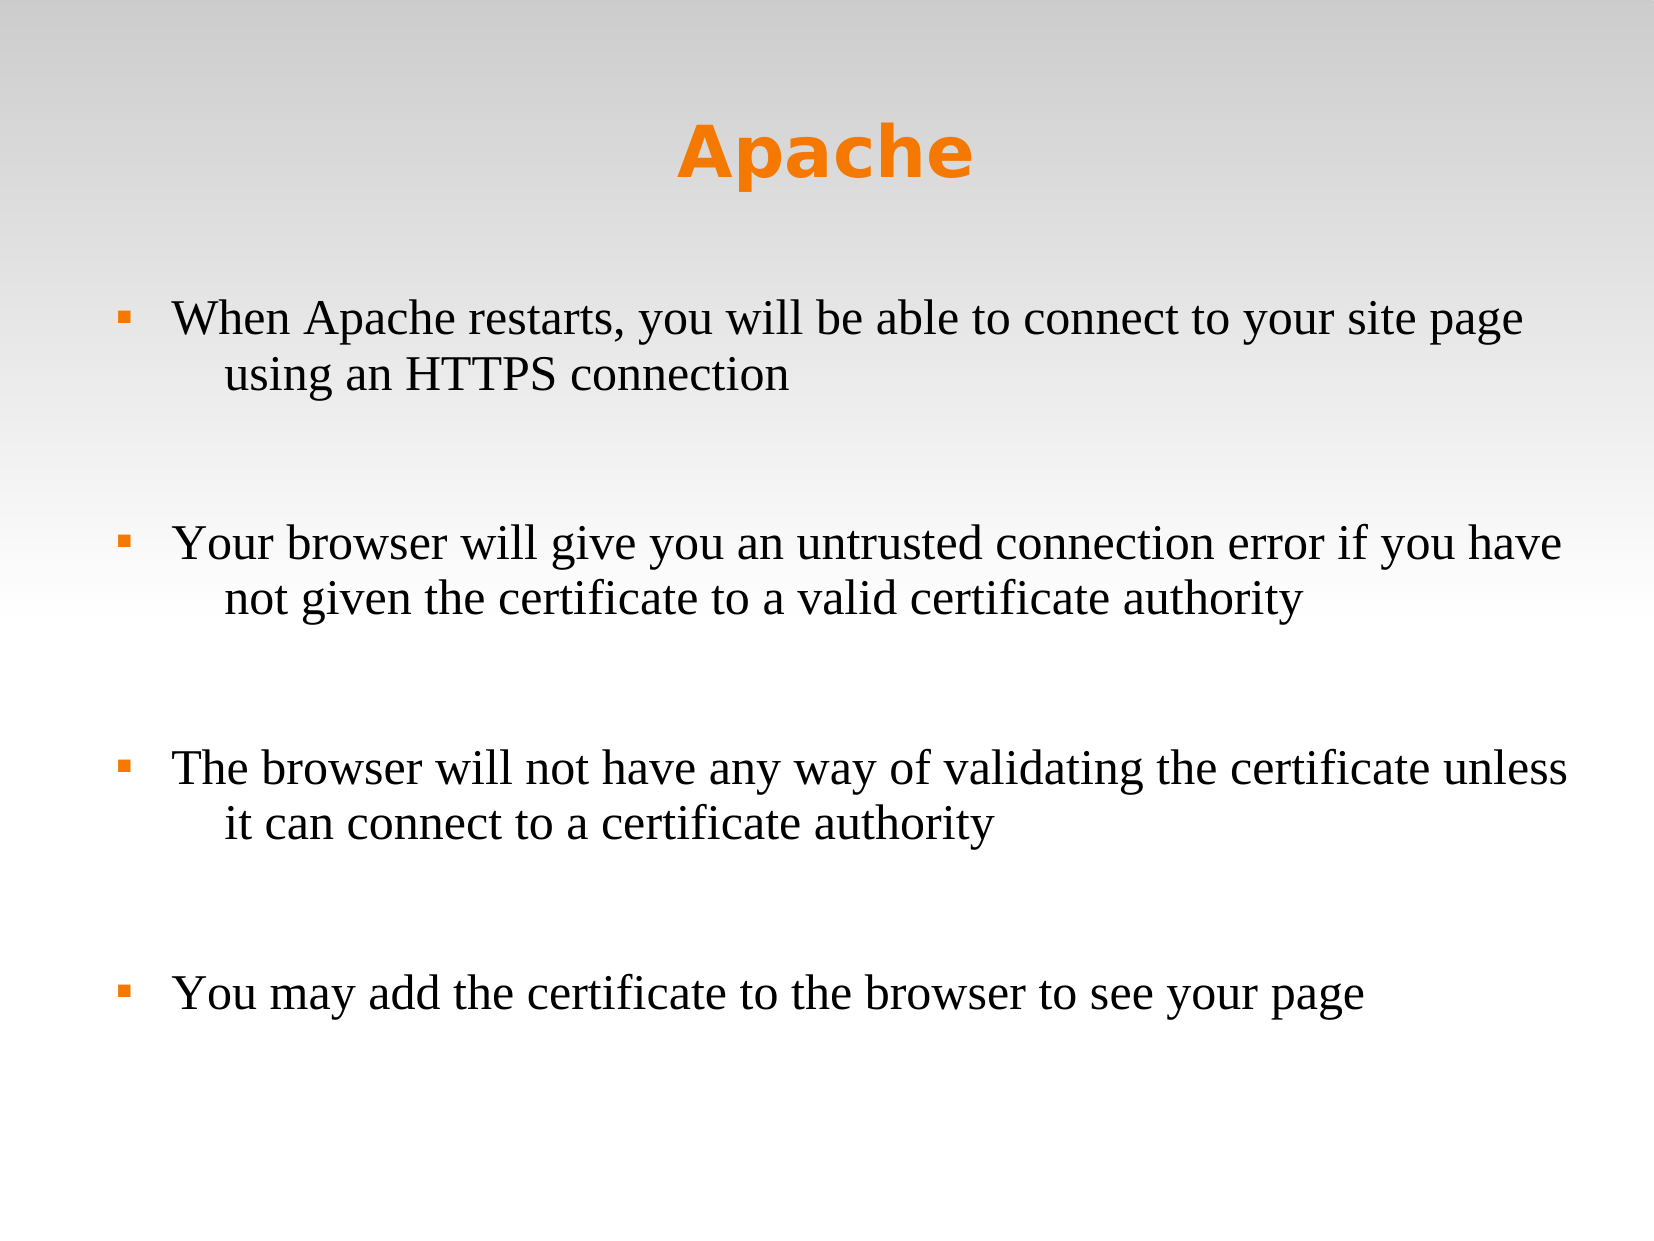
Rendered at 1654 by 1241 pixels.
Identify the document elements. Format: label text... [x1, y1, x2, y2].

title Apache [82, 49, 1571, 257]
list When Apache restarts, you will be able to connect to your site page using an HTTPS connection Your browser will give you an untrusted connection error if you have not given the certificate to a valid certificate authority The browser will not have any way of validating the certificate unless it can connect to a certificate authority You may add the certificate to the browser to see your page [82, 290, 1571, 1109]
